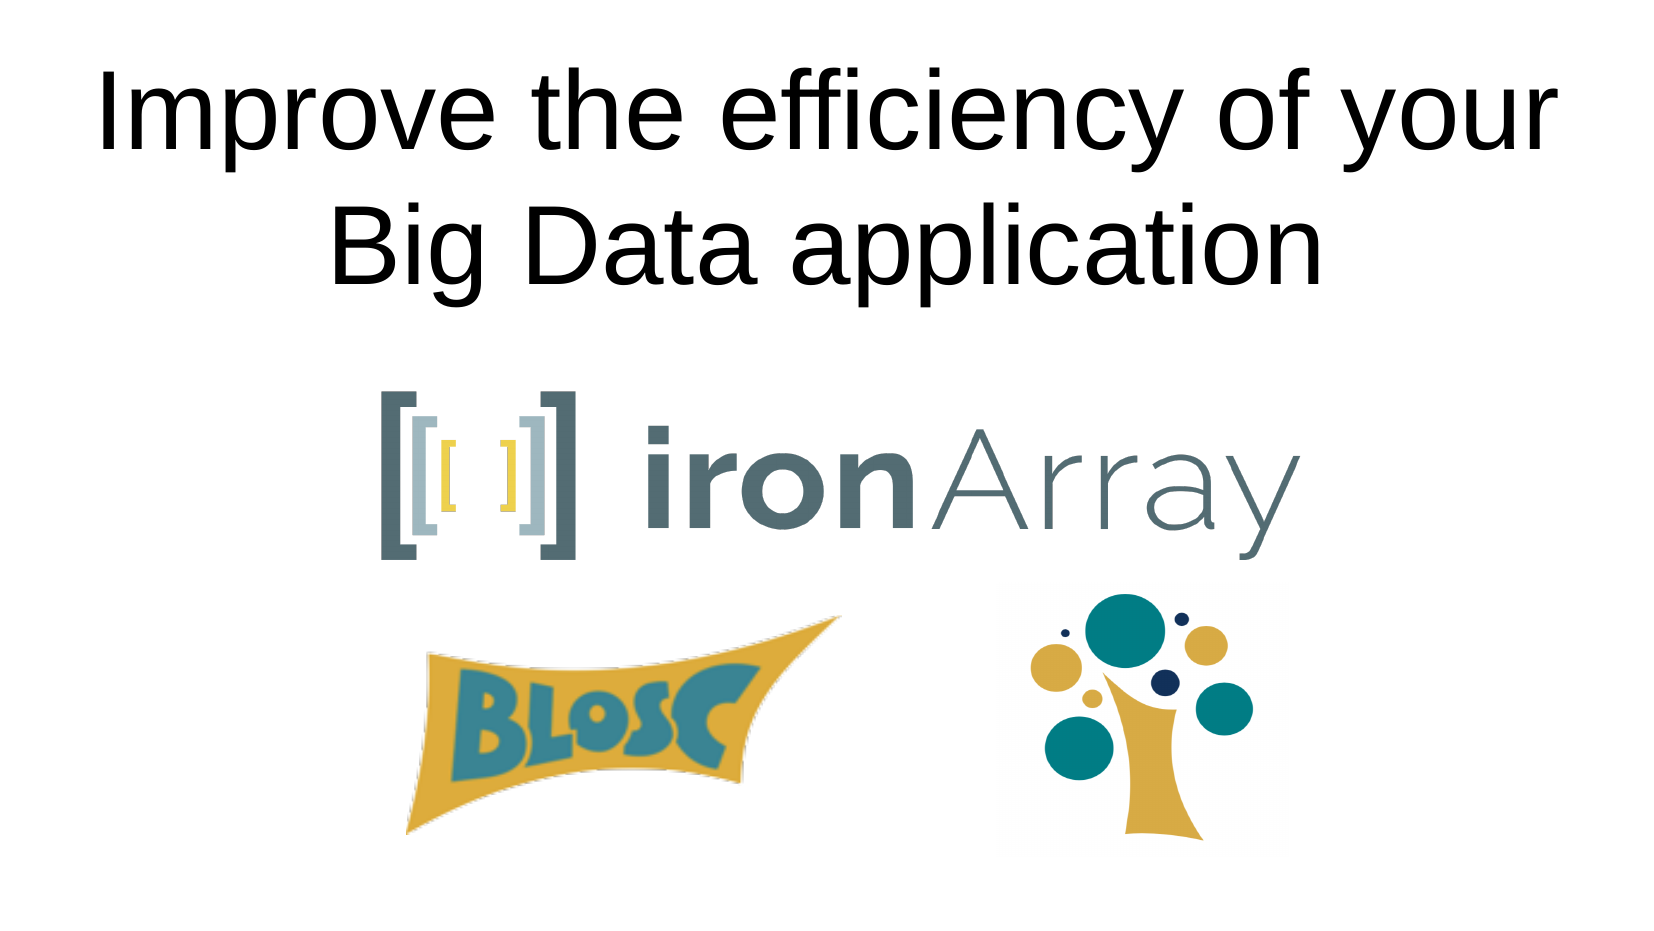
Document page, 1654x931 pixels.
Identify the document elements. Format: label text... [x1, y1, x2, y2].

picture [354, 361, 1329, 857]
picture [406, 615, 842, 835]
title Improve the efficiency of your Big Data application [82, 37, 1571, 193]
